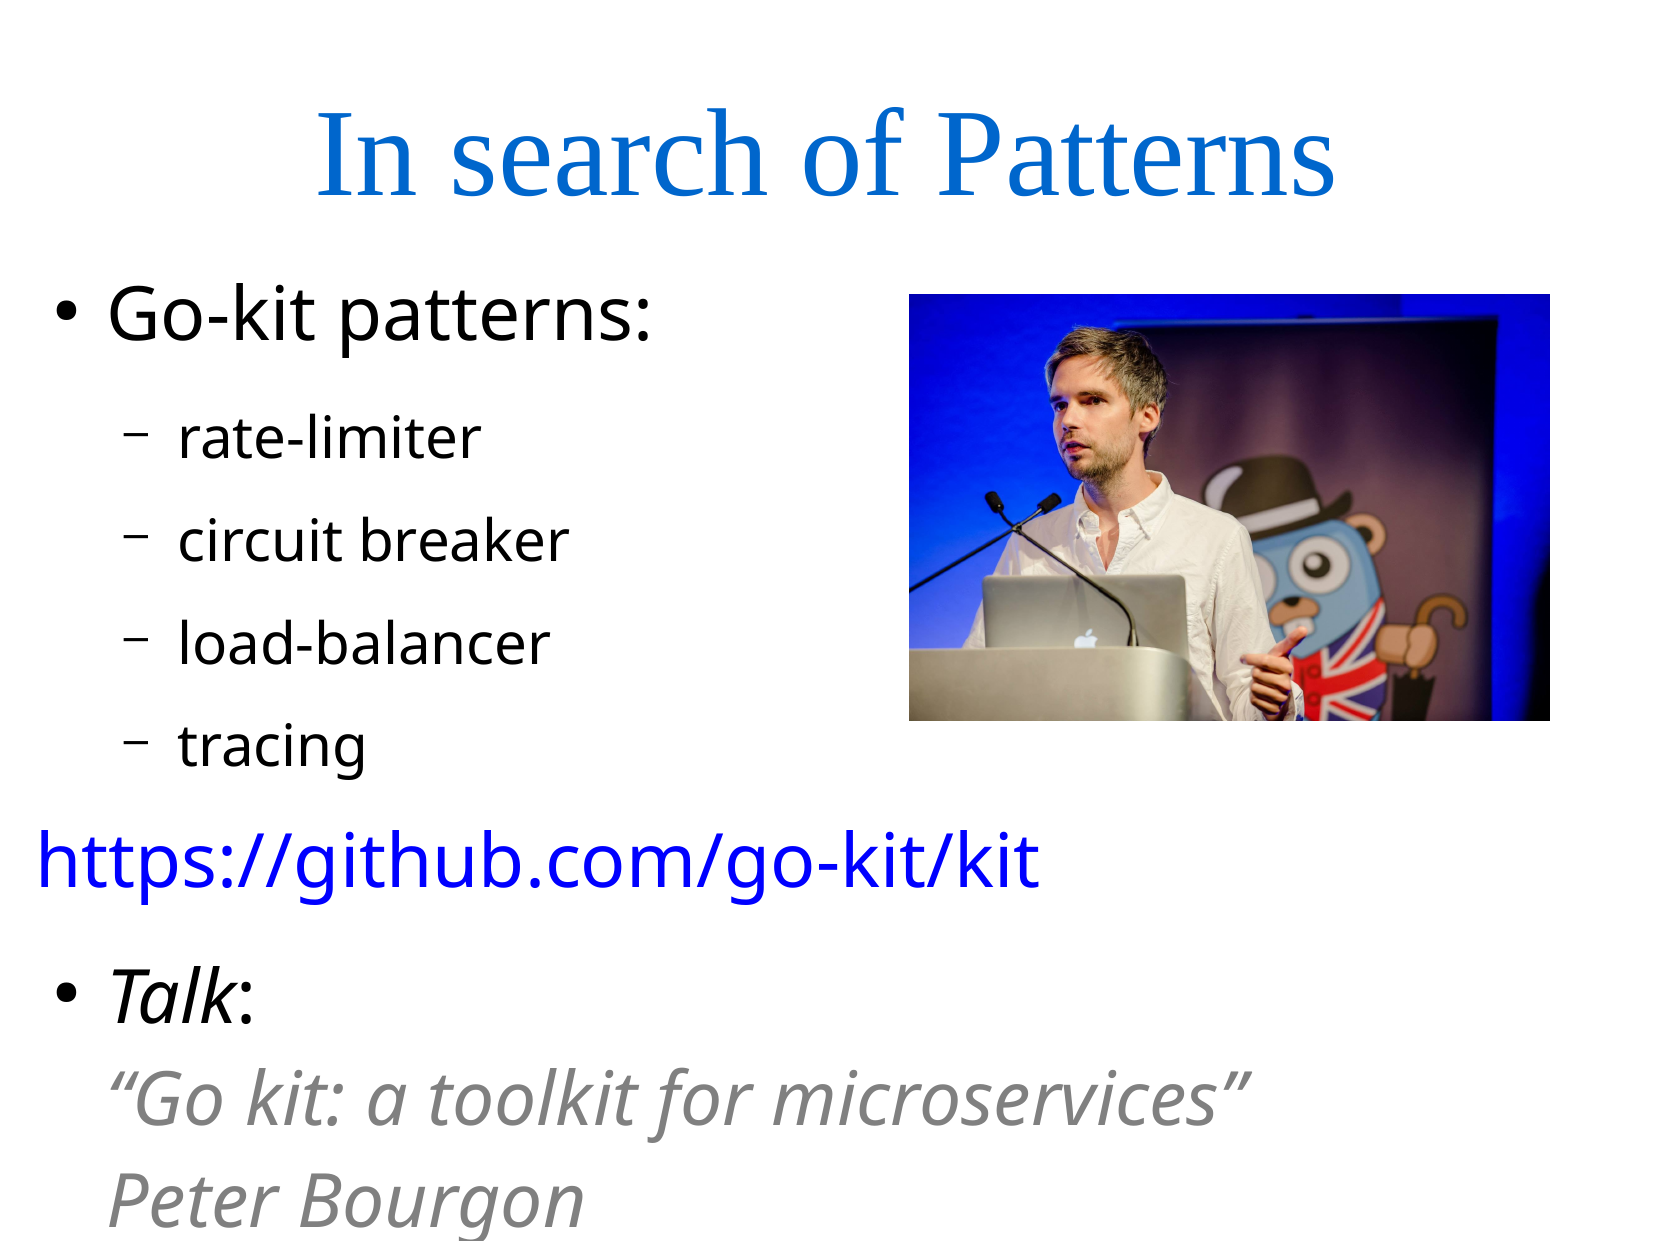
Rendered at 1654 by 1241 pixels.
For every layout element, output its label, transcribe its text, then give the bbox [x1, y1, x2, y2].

picture [909, 294, 1550, 721]
list Go-kit patterns: rate-limiter circuit breaker load-balancer tracing https://github.com/go-kit/kit Talk: “Go kit: a toolkit for microservices” Peter Bourgon GopherCon 2015, Golang UK 2015 [35, 260, 1642, 1217]
title In search of Patterns [82, 49, 1571, 257]
